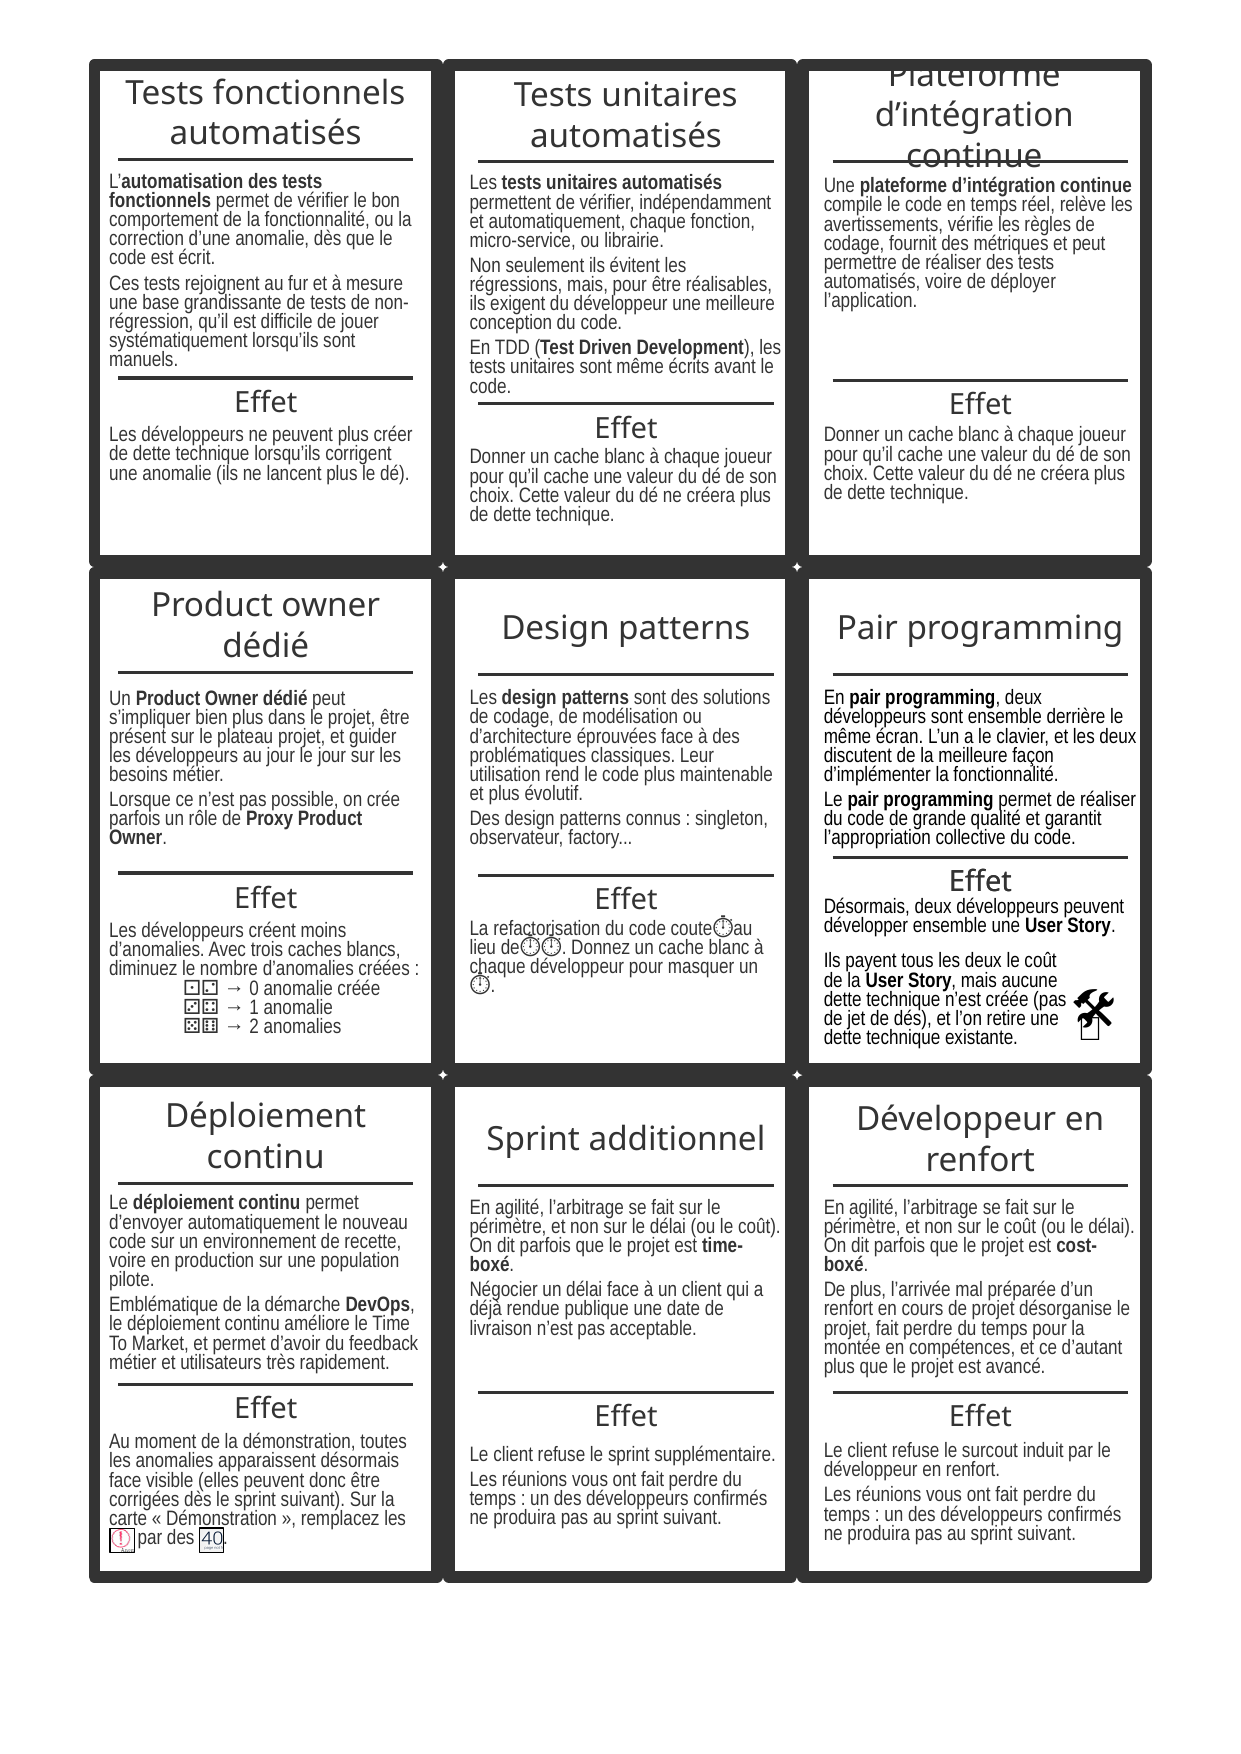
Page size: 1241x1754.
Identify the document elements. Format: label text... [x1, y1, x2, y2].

text_box En pair programming, deux développeurs sont ensemble derrière le même écran. L’un a le clavier, et les deux discutent de la meilleure façon d’implémenter la fonctionnalité. Le pair programming permet de réaliser du code de grande qualité et garantit l’appropriation collective du code. [809, 662, 1152, 857]
text_box Effet [94, 377, 438, 426]
text_box Le déploiement continu permet d’envoyer automatiquement le nouveau code sur un environnement de recette, voire en production sur une population pilote. Emblématique de la démarche DevOps, le déploiement continu améliore le Time To Market, et permet d’avoir du feedback métier et utilisateurs très rapidement. [94, 1177, 438, 1384]
text_box Plateforme d’intégration continue [797, 52, 1152, 177]
text_box Pair programming [809, 585, 1152, 662]
text_box Désormais, deux développeurs peuvent développer ensemble une User Story. [809, 890, 1152, 944]
text_box Effet [809, 380, 1152, 428]
text_box Product owner dédié [94, 583, 438, 667]
text_box Design patterns [454, 585, 798, 662]
text_box Une plateforme d’intégration continue compile le code en temps réel, relève les avertissements, vérifie les règles de codage, fournit des métriques et peut permettre de réaliser des tests automatisés, voire de déployer l’application. [809, 169, 1152, 320]
text_box Effet [454, 1392, 798, 1440]
text_box ❌ [1062, 991, 1168, 1058]
text_box Ils payent tous les deux le coût de la User Story, mais aucune dette technique n’est créée (pas de jet de dés), et l’on retire une dette technique existante. [809, 944, 1093, 1066]
text_box 🛠️ [1057, 957, 1223, 1047]
text_box Sprint additionnel [454, 1097, 798, 1180]
text_box Effet [94, 1384, 438, 1432]
text_box Donner un cache blanc à chaque joueur pour qu’il cache une valeur du dé de son choix. Cette valeur du dé ne créera plus de dette technique. [809, 428, 1152, 523]
text_box Les développeurs créent moins d’anomalies. Avec trois caches blancs, diminuez le nombre d’anomalies créées : ⚀⚁ → 0 anomalie créée ⚂⚃ → 1 anomalie ⚄⚅ → 2 anomalies [94, 922, 438, 1045]
text_box Les tests unitaires automatisés permettent de vérifier, indépendamment et automatiquement, chaque fonction, micro-service, ou librairie. Non seulement ils évitent les régressions, mais, pour être réalisables, ils exigent du développeur une meilleure conception du code. En TDD (Test Driven Development), les tests unitaires sont même écrits avant le code. [454, 166, 798, 403]
text_box La refactorisation du code coute⏱️au lieu de⏱️⏱️. Donnez un cache blanc à chaque développeur pour masquer un⏱️. [454, 923, 798, 1016]
text_box Effet [454, 403, 798, 452]
text_box Tests unitaires automatisés [454, 70, 797, 159]
text_box Effet [809, 1392, 1152, 1440]
text_box Les développeurs ne peuvent plus créer de dette technique lorsqu’ils corrigent une anomalie (ils ne lancent plus le dé). [94, 426, 438, 513]
picture [200, 1529, 223, 1552]
text_box Effet [809, 857, 1152, 890]
picture [111, 1529, 134, 1552]
text_box L’automatisation des tests fonctionnels permet de vérifier le bon comportement de la fonctionnalité, ou la correction d’une anomalie, dès que le code est écrit. Ces tests rejoignent au fur et à mesure une base grandissante de tests de non-régression, qu’il est difficile de jouer systématiquement lorsqu’ils sont manuels. [94, 165, 438, 377]
text_box En agilité, l’arbitrage se fait sur le périmètre, et non sur le coût (ou le délai). On dit parfois que le projet est cost-boxé. De plus, l’arrivée mal préparée d’un renfort en cours de projet désorganise le projet, fait perdre du temps pour la montée en compétences, et ce d’autant plus que le projet est avancé. [809, 1191, 1152, 1392]
text_box Effet [94, 874, 438, 922]
text_box En agilité, l’arbitrage se fait sur le périmètre, et non sur le délai (ou le coût). On dit parfois que le projet est time-boxé. Négocier un délai face à un client qui a déjà rendue publique une date de livraison n’est pas acceptable. [454, 1191, 798, 1392]
text_box Tests fonctionnels automatisés [94, 68, 438, 156]
text_box Effet [454, 875, 798, 923]
text_box Le client refuse le surcout induit par le développeur en renfort. Les réunions vous ont fait perdre du temps : un des développeurs confirmés ne produira pas au sprint suivant. [809, 1440, 1152, 1552]
text_box Au moment de la démonstration, toutes les anomalies apparaissent désormais face visible (elles peuvent donc être corrigées dès le sprint suivant). Sur la carte « Démonstration », remplacez les par des . [94, 1432, 438, 1556]
text_box Donner un cache blanc à chaque joueur pour qu’il cache une valeur du dé de son choix. Cette valeur du dé ne créera plus de dette technique. [454, 452, 798, 545]
text_box Développeur en renfort [809, 1094, 1152, 1183]
text_box Le client refuse le sprint supplémentaire. Les réunions vous ont fait perdre du temps : un des développeurs confirmés ne produira pas au sprint suivant. [454, 1440, 798, 1545]
text_box Déploiement continu [94, 1094, 438, 1177]
text_box Un Product Owner dédié peut s’impliquer bien plus dans le projet, être présent sur le plateau projet, et guider les développeurs au jour le jour sur les besoins métier. Lorsque ce n’est pas possible, on crée parfois un rôle de Proxy Product Owner. [94, 682, 438, 857]
text_box Les design patterns sont des solutions de codage, de modélisation ou d’architecture éprouvées face à des problématiques classiques. Leur utilisation rend le code plus maintenable et plus évolutif. Des design patterns connus : singleton, observateur, factory... [454, 662, 798, 875]
